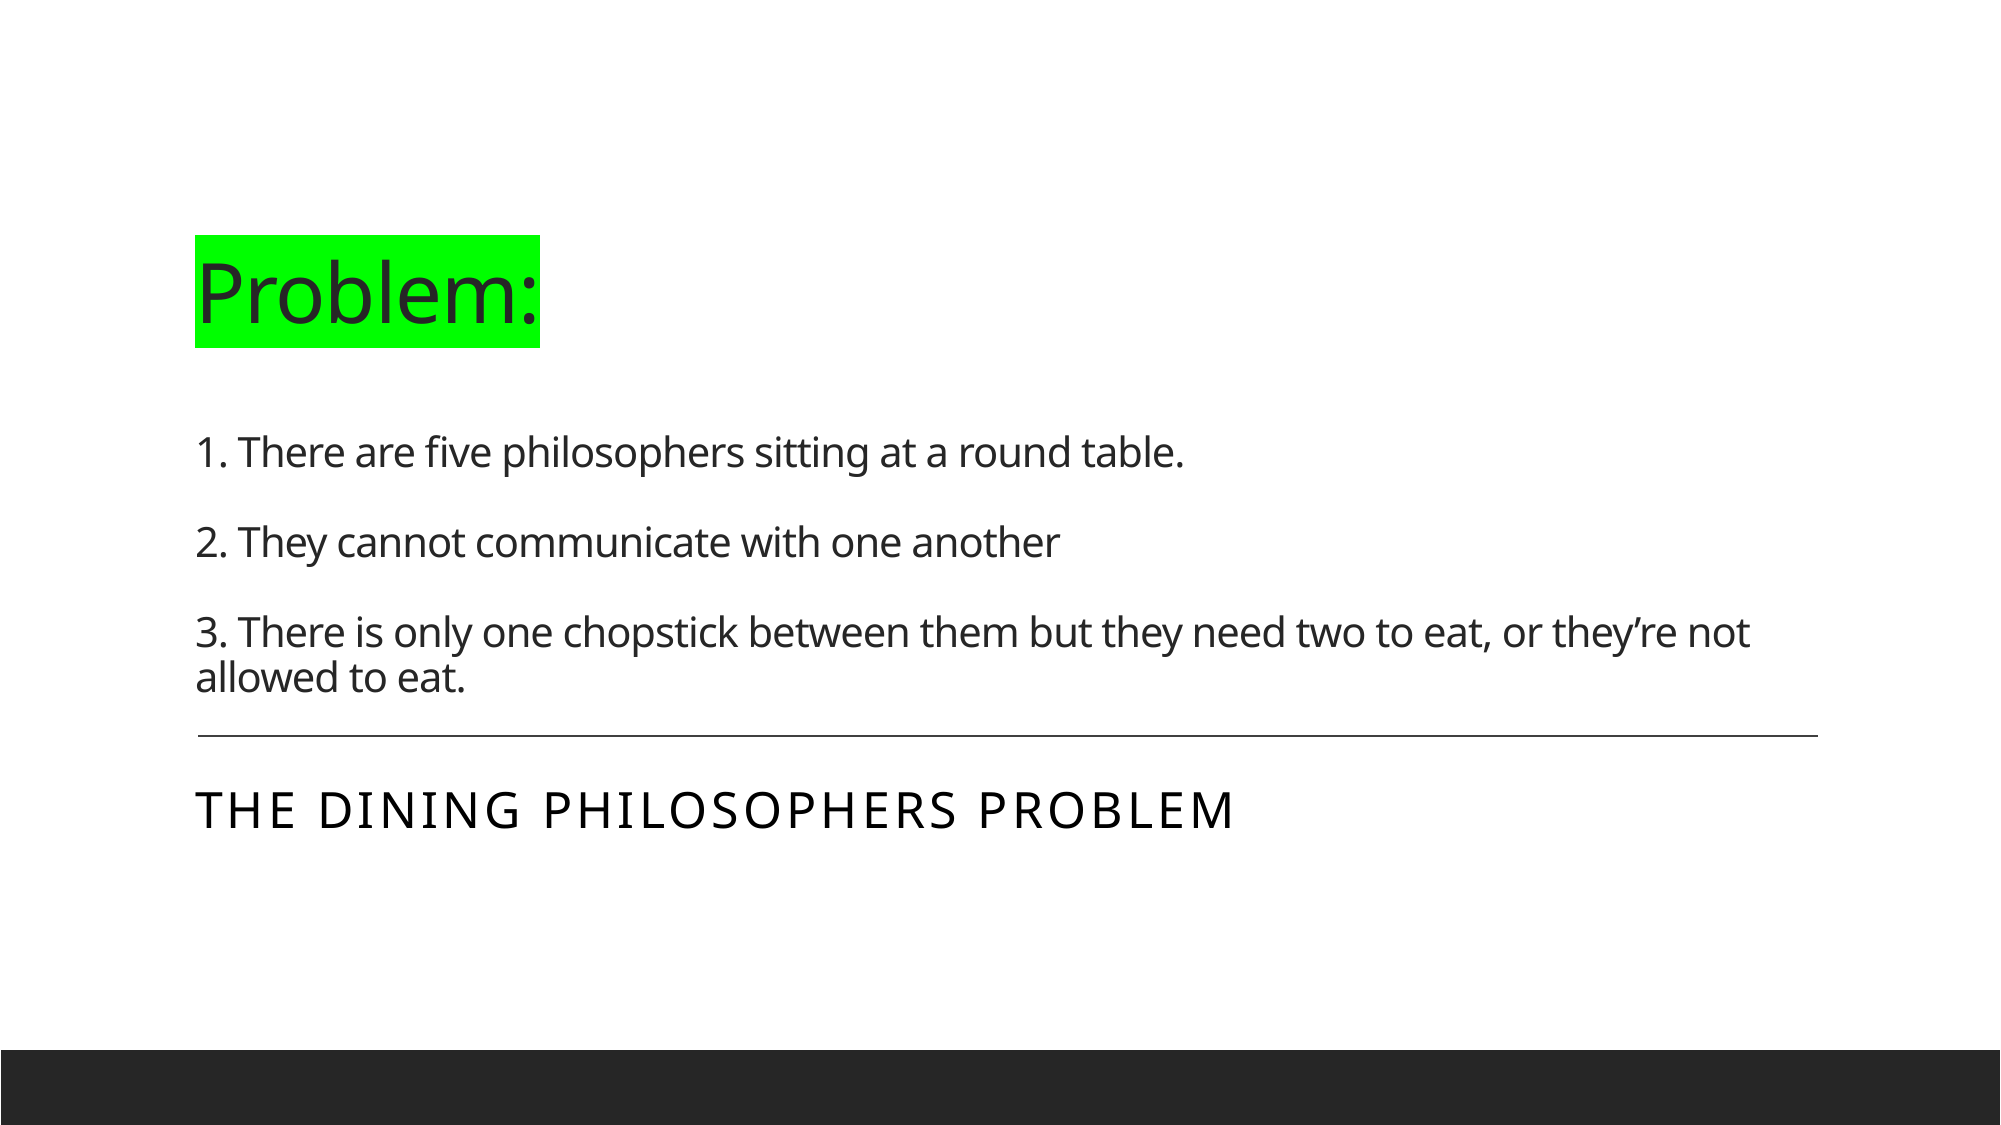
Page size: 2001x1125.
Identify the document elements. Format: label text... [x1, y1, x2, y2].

list The Dining Philosophers Problem [180, 765, 1831, 953]
title Problem: 1. There are five philosophers sitting at a round table. 2. They cannot communicate with one another 3. There is only one chopstick between them but they need two to eat, or they’re not allowed to eat. [180, 124, 1831, 710]
